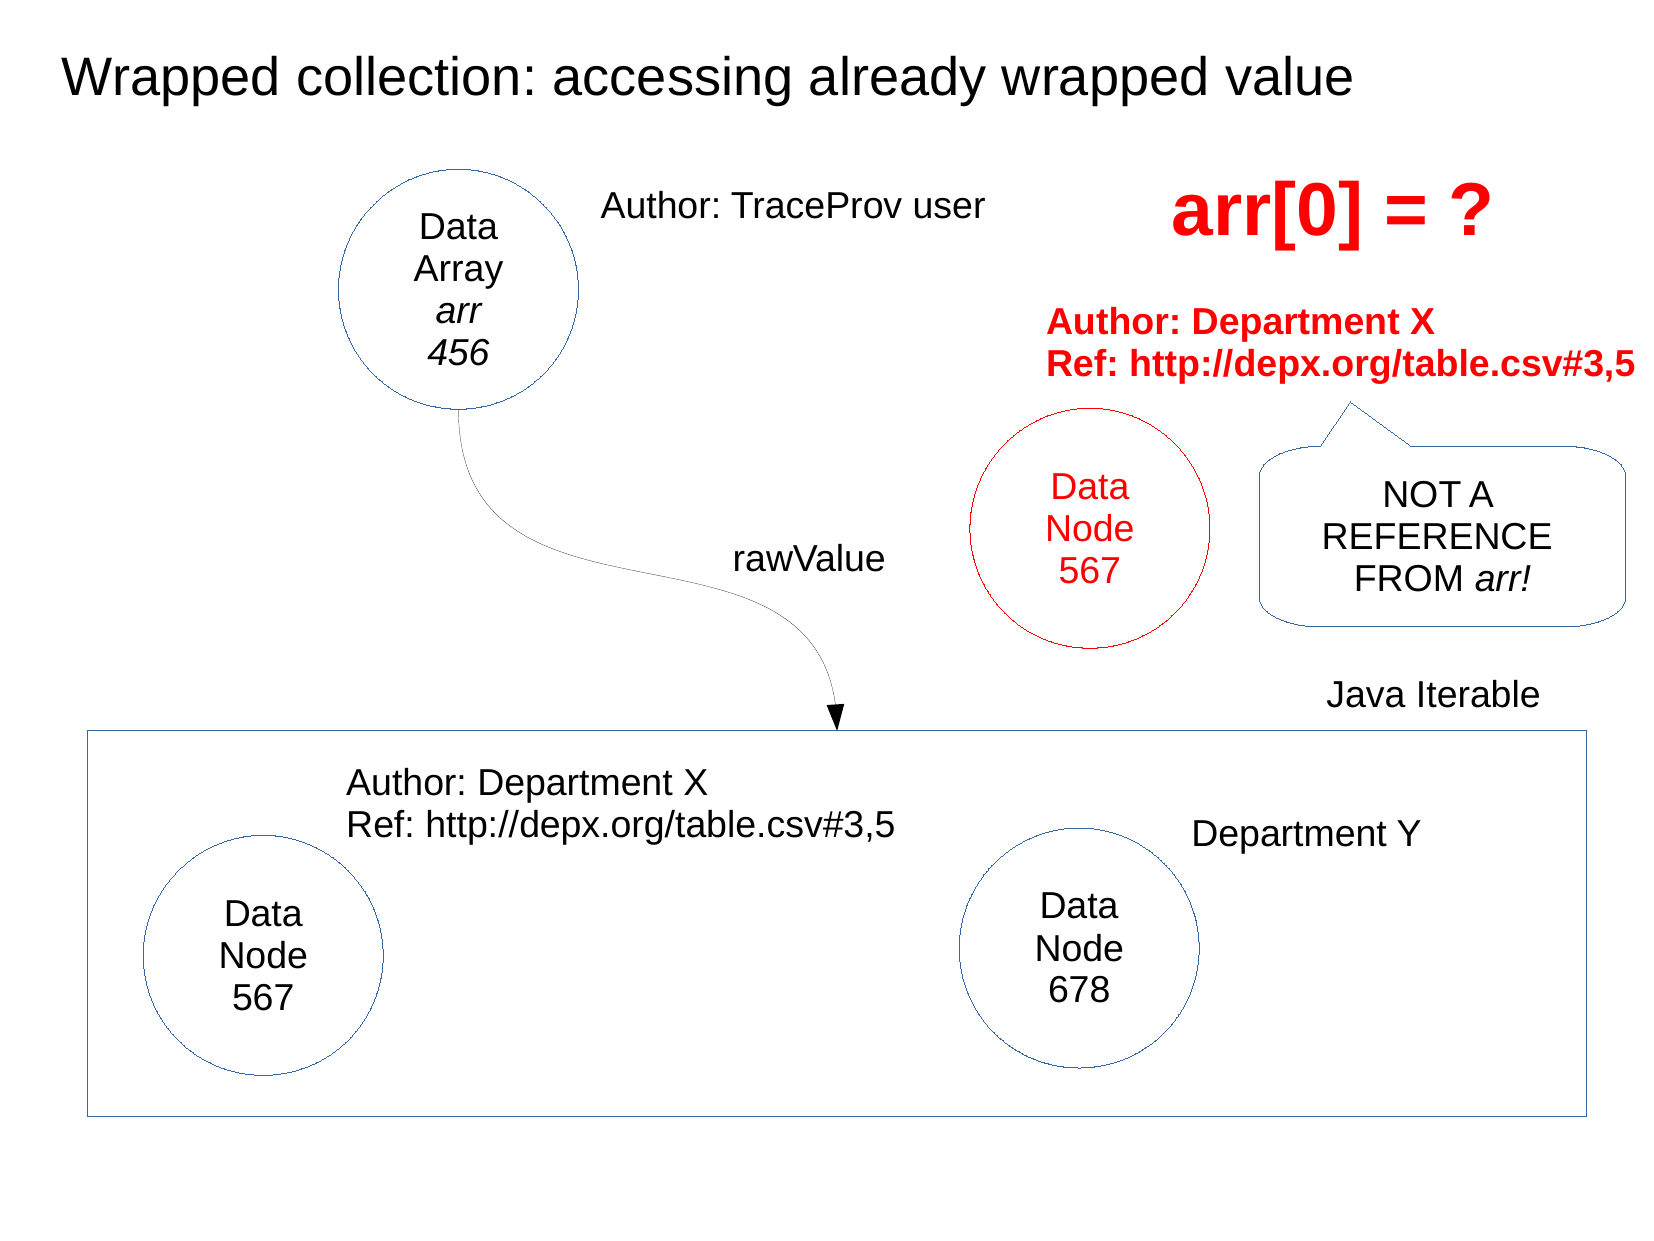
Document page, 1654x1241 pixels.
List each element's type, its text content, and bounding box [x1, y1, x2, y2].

text_box Wrapped collection: accessing already wrapped value [47, 38, 1372, 115]
text_box rawValue [717, 530, 901, 588]
text_box Java Iterable [1311, 666, 1556, 724]
text_box Data Node 567 [143, 835, 384, 1076]
text_box Author: TraceProv user [585, 176, 1001, 234]
text_box NOT A REFERENCE FROM arr! [1259, 401, 1626, 627]
text_box Data Array arr 456 [338, 169, 579, 410]
text_box [87, 730, 1587, 1117]
text_box Data Node 567 [969, 408, 1210, 649]
text_box Author: Department X Ref: http://depx.org/table.csv#3,5 [1031, 293, 1651, 392]
text_box Data Node 678 [959, 828, 1200, 1069]
text_box Author: Department X Ref: http://depx.org/table.csv#3,5 [331, 753, 911, 853]
text_box arr[0] = ? [1156, 159, 1510, 259]
text_box Department Y [1176, 804, 1437, 862]
